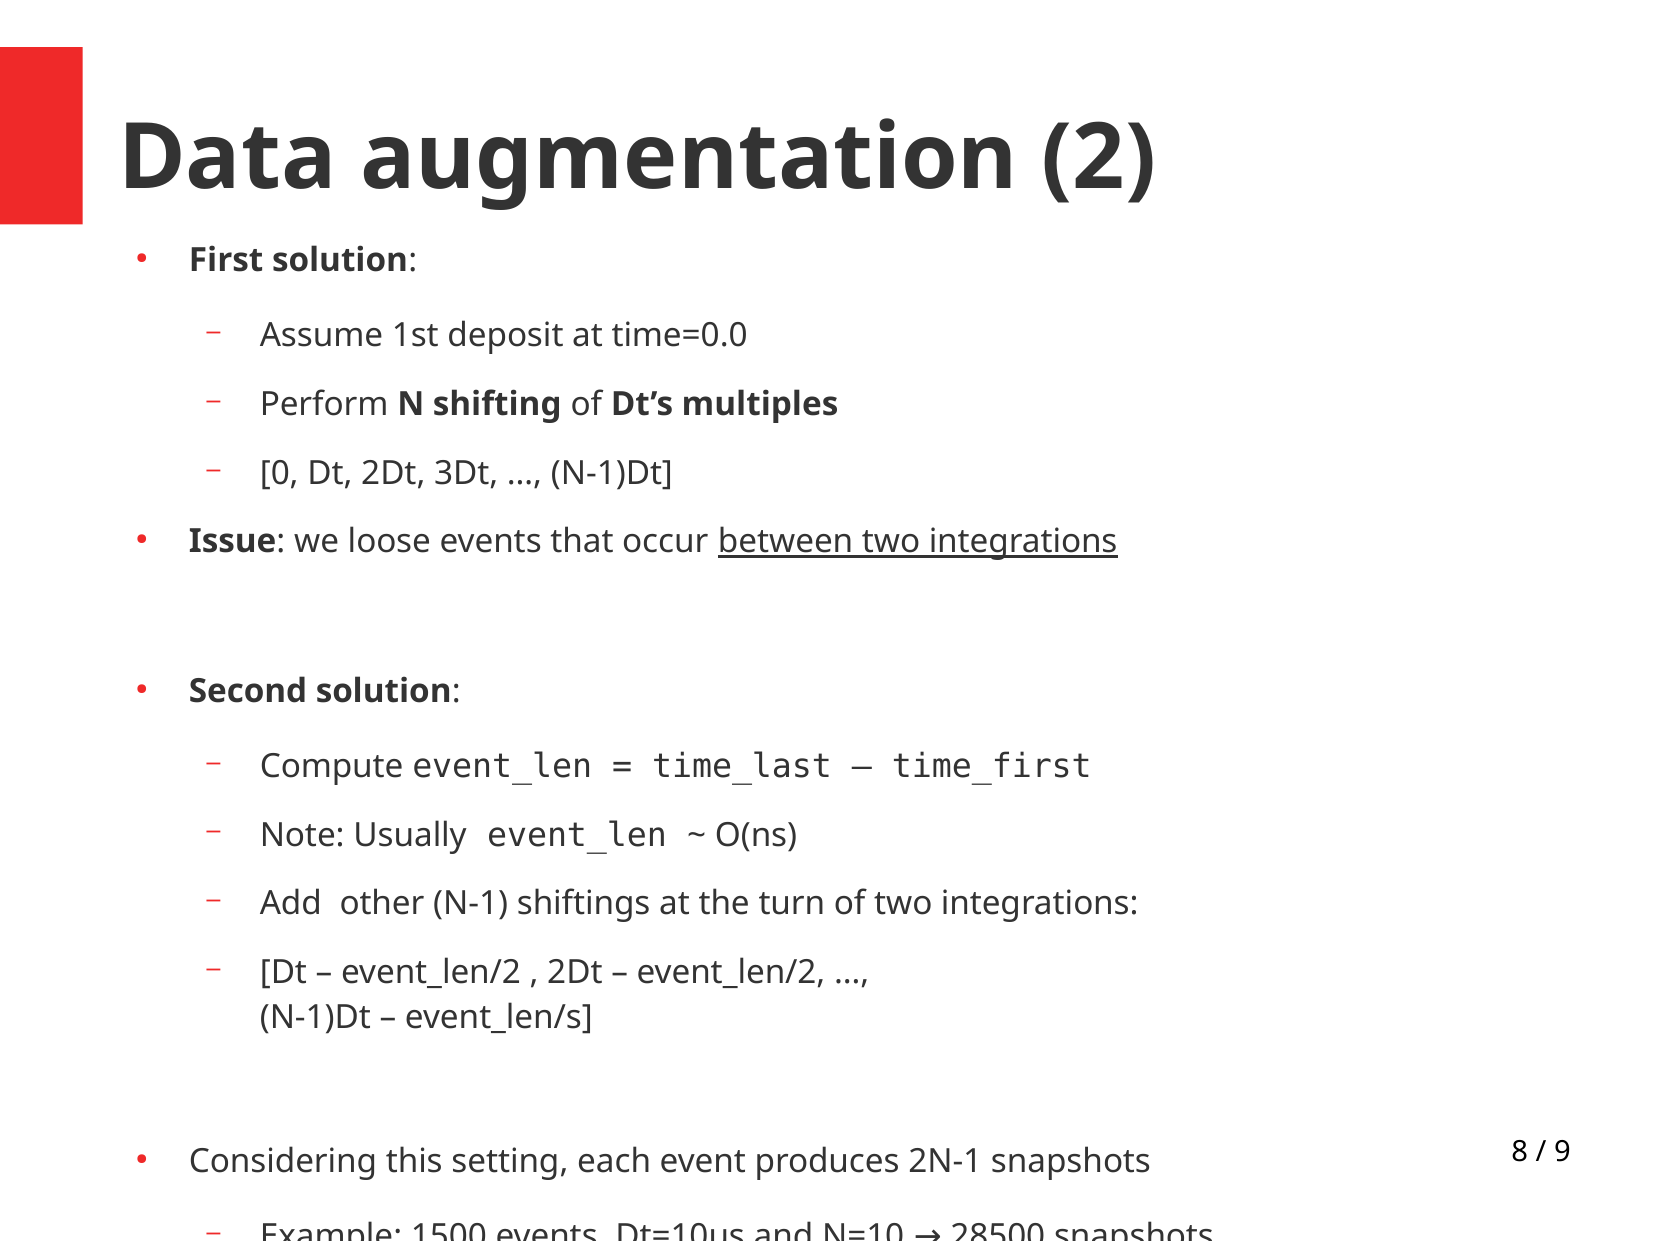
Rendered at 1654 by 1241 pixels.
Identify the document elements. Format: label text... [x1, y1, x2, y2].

title Data augmentation (2) [118, 49, 1571, 257]
list First solution: Assume 1st deposit at time=0.0 Perform N shifting of Dt’s multiples [0, Dt, 2Dt, 3Dt, …, (N-1)Dt] Issue: we loose events that occur between two integrations Second solution: Compute event_len = time_last – time_first Note: Usually event_len ~ O(ns) Add other (N-1) shiftings at the turn of two integrations: [Dt – event_len/2 , 2Dt – event_len/2, …, (N-1)Dt – event_len/s] Considering this setting, each event produces 2N-1 snapshots Example: 1500 events, Dt=10us and N=10 → 28500 snapshots [118, 236, 1536, 957]
